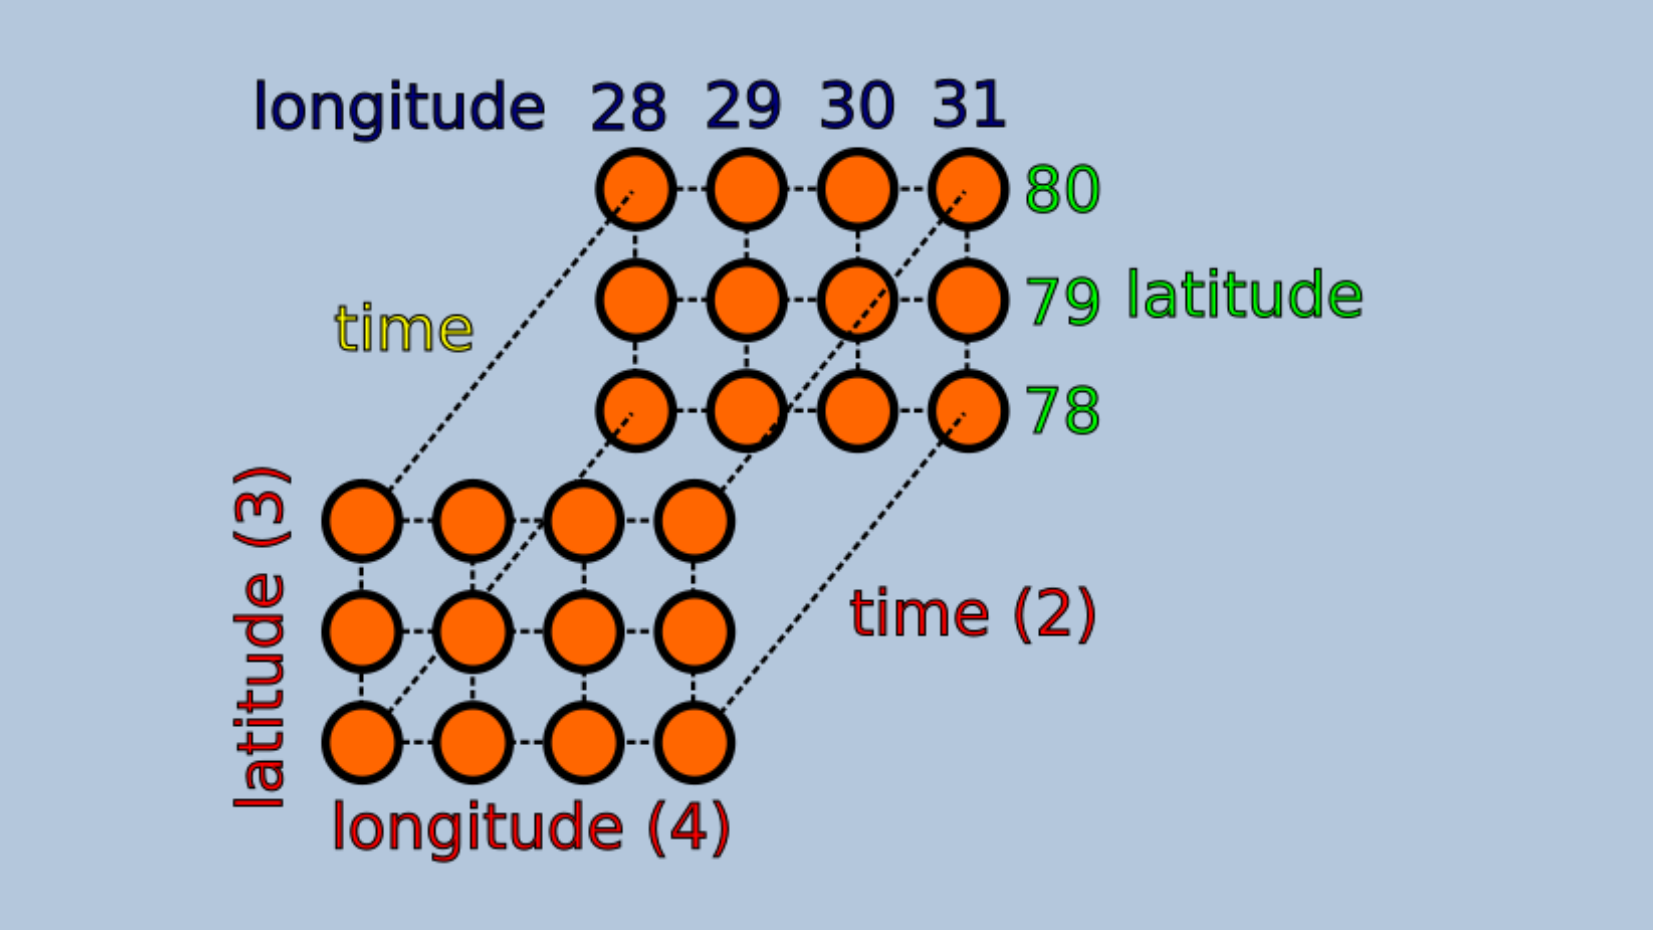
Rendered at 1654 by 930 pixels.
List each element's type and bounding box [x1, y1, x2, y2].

picture [139, 0, 1455, 930]
